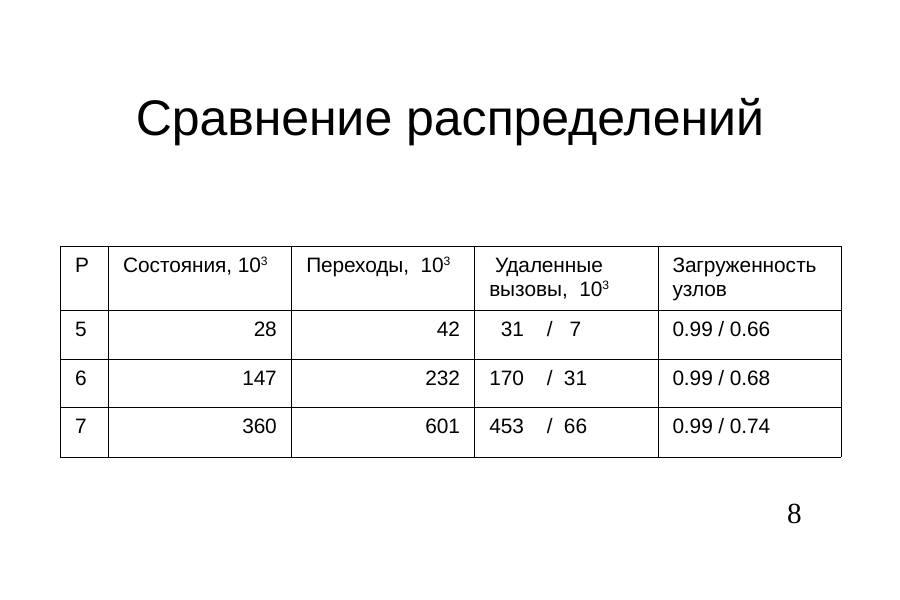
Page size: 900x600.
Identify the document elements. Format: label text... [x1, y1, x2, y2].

table_cell 147 [109, 360, 291, 407]
table_header Загруженность узлов [659, 247, 841, 310]
table_cell 360 [109, 408, 291, 457]
table_header Состояния, 103 [109, 247, 291, 310]
table_cell 0.99 / 0.68 [659, 360, 841, 407]
table_cell 601 [292, 408, 474, 457]
table_header P [61, 247, 108, 310]
table_cell 5 [61, 311, 108, 359]
table_cell 0.99 / 0.74 [659, 408, 841, 457]
table_cell 31 / 7 [475, 311, 658, 359]
title Сравнение распределений [98, 85, 802, 152]
table_cell 232 [292, 360, 474, 407]
table_header Удаленные вызовы, 103 [475, 247, 658, 310]
table_cell 0.99 / 0.66 [659, 311, 841, 359]
table_cell 170 / 31 [475, 360, 658, 407]
table_header Переходы, 103 [292, 247, 474, 310]
table_cell 42 [292, 311, 474, 359]
table_cell 28 [109, 311, 291, 359]
table_cell 6 [61, 360, 108, 407]
table_cell 453 / 66 [475, 408, 658, 457]
table_cell 7 [61, 408, 108, 457]
